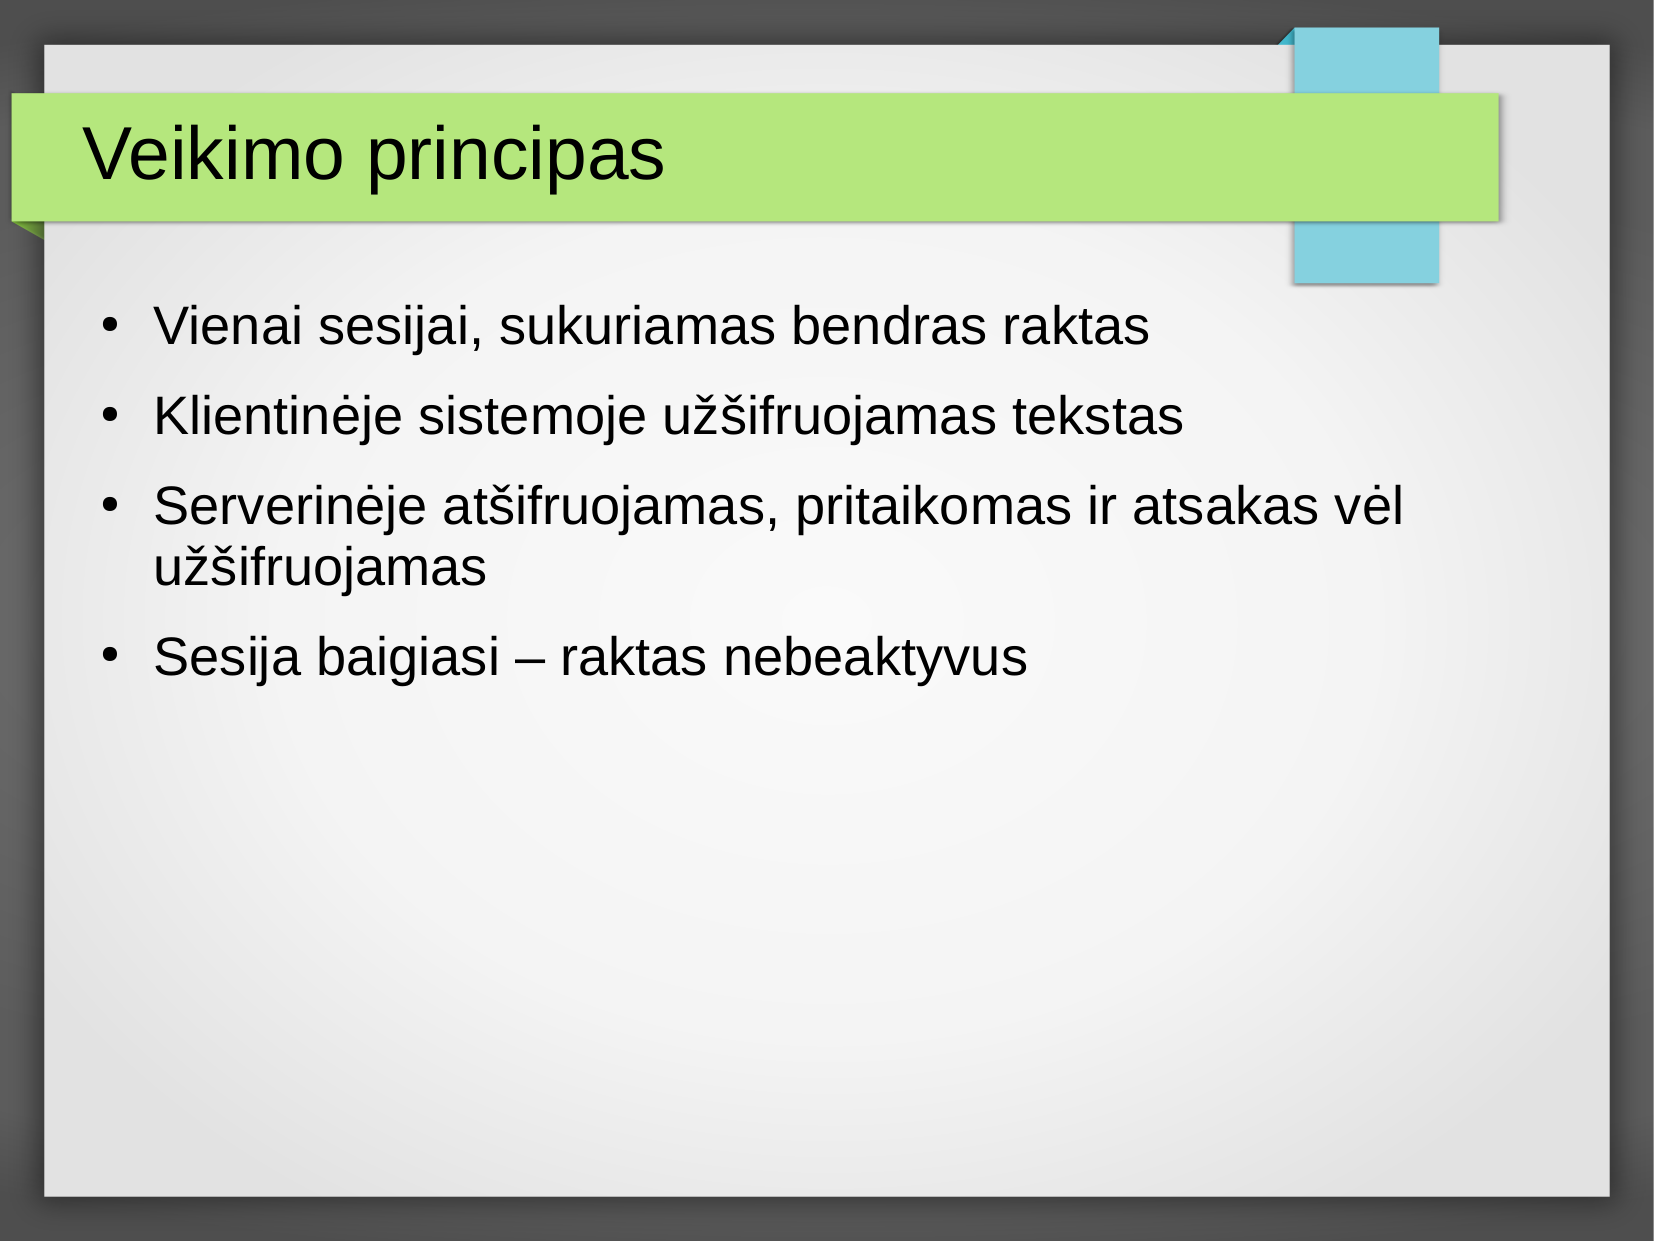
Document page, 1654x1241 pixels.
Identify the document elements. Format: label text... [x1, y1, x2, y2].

list Vienai sesijai, sukuriamas bendras raktas Klientinėje sistemoje užšifruojamas tekstas Serverinėje atšifruojamas, pritaikomas ir atsakas vėl užšifruojamas Sesija baigiasi – raktas nebeaktyvus [82, 295, 1571, 1015]
picture [0, 0, 1654, 1241]
title Veikimo principas [82, 94, 1264, 213]
